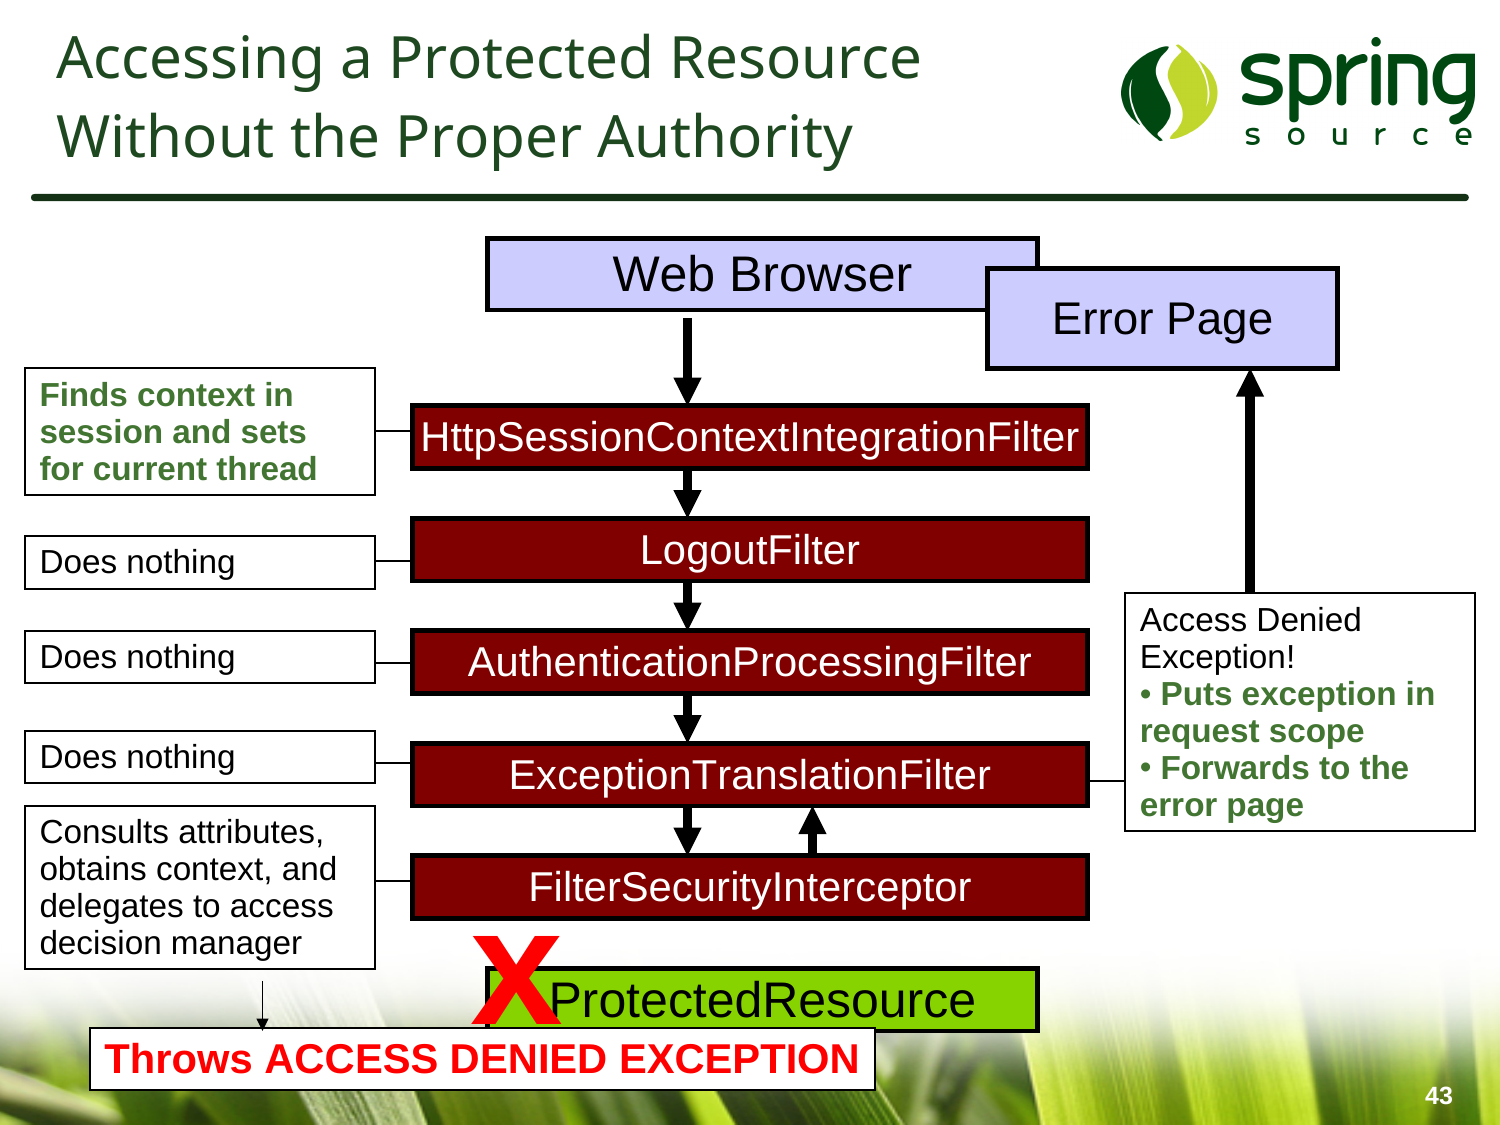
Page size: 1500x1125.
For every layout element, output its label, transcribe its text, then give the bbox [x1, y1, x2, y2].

text_box FilterSecurityInterceptor [412, 855, 1088, 919]
text_box Web Browser [487, 238, 1038, 310]
text_box Error Page [987, 268, 1338, 369]
picture [1121, 37, 1475, 145]
text_box Throws ACCESS DENIED EXCEPTION [89, 1028, 876, 1091]
text_box LogoutFilter [412, 518, 1088, 581]
text_box HttpSessionContextIntegrationFilter [412, 405, 1088, 469]
text_box Does nothing [24, 536, 376, 589]
text_box Does nothing [24, 630, 376, 684]
text_box Consults attributes, obtains context, and delegates to access decision manager [24, 805, 376, 970]
text_box Does nothing [24, 730, 376, 784]
text_box Access Denied Exception! Puts exception in request scope Forwards to the error page [1124, 593, 1476, 831]
text_box AuthenticationProcessingFilter [412, 630, 1088, 694]
text_box Finds context in session and sets for current thread [24, 368, 376, 495]
text_box ExceptionTranslationFilter [412, 743, 1088, 806]
text_box x [455, 865, 578, 1068]
title Accessing a Protected Resource Without the Proper Authority [56, 15, 1089, 176]
picture [0, 944, 1500, 1125]
text_box ProtectedResource [578, 968, 1038, 1031]
